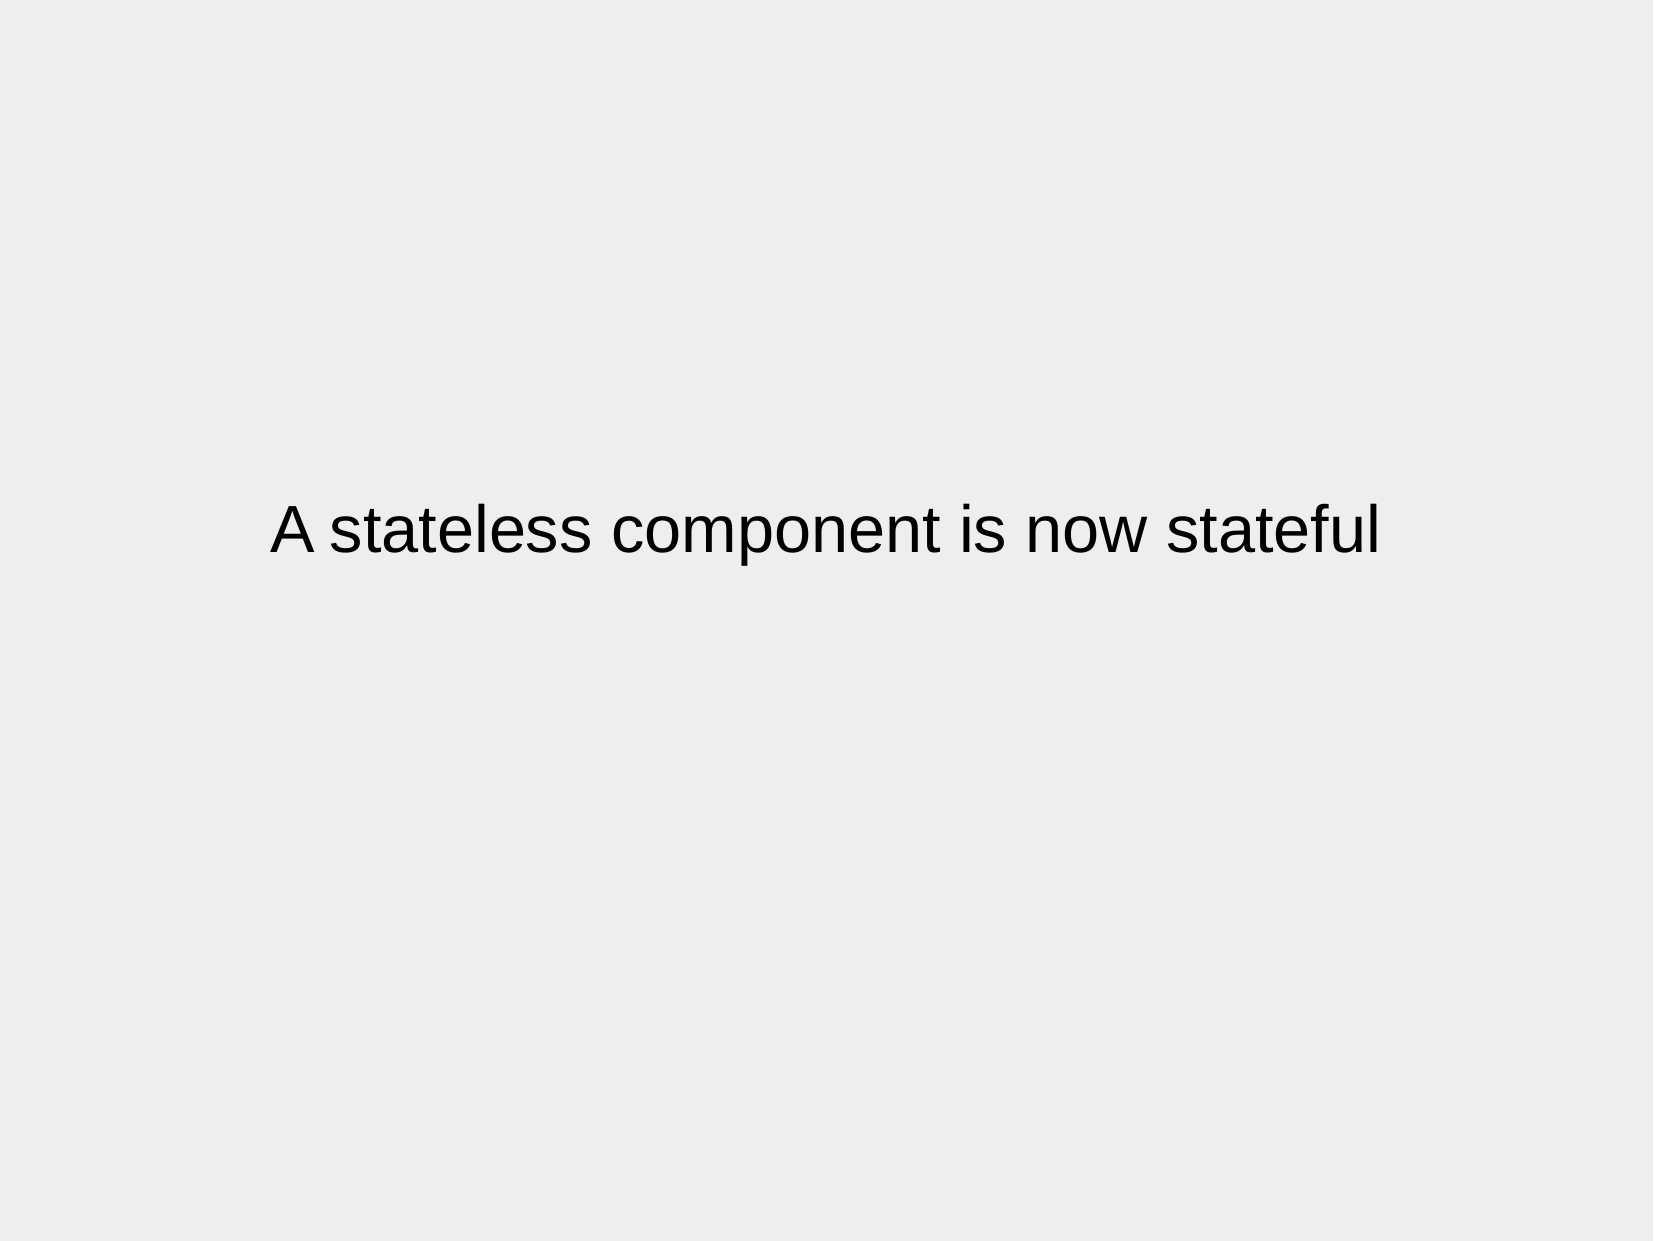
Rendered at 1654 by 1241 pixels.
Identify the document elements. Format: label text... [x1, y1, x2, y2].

subtitle A stateless component is now stateful [82, 49, 1571, 1010]
